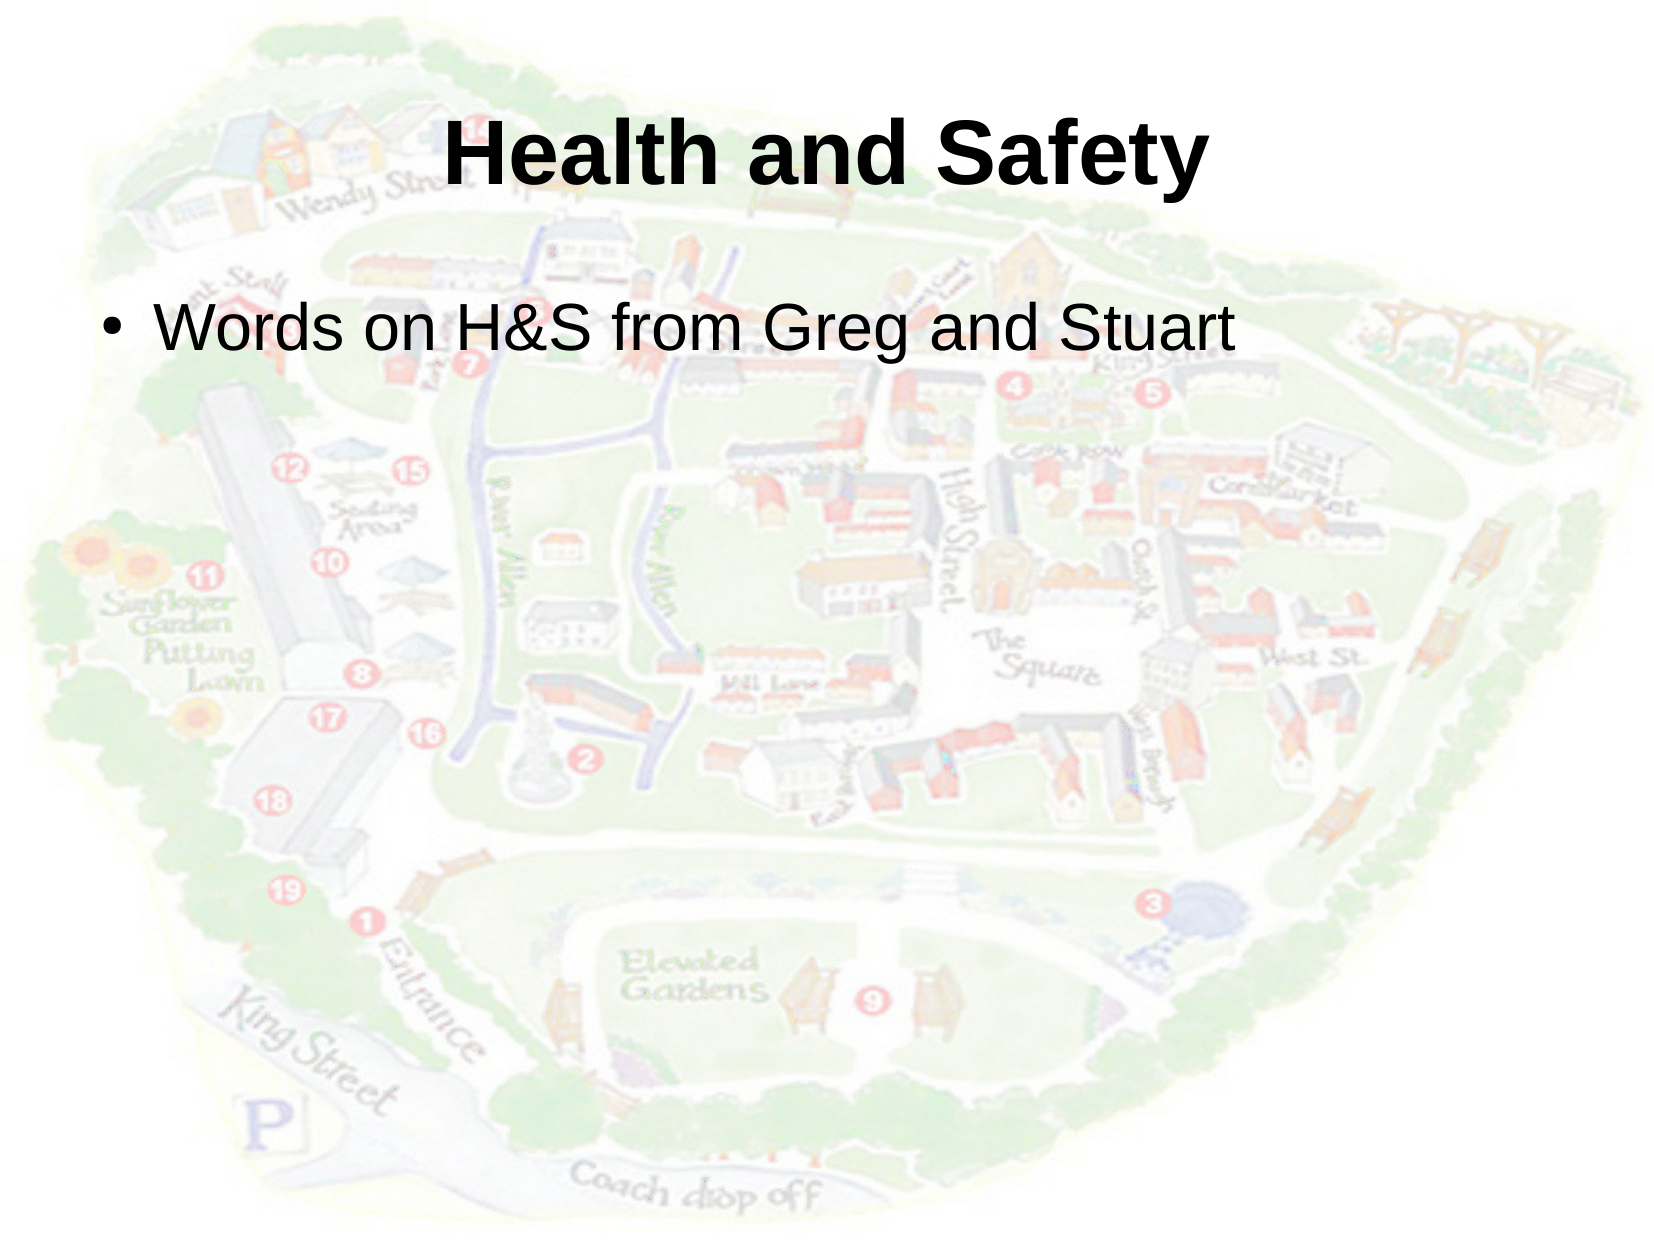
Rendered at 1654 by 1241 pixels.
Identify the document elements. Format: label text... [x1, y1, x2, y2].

title Health and Safety [82, 49, 1571, 257]
picture [0, 0, 1654, 1241]
list Words on H&S from Greg and Stuart [82, 290, 1571, 1010]
